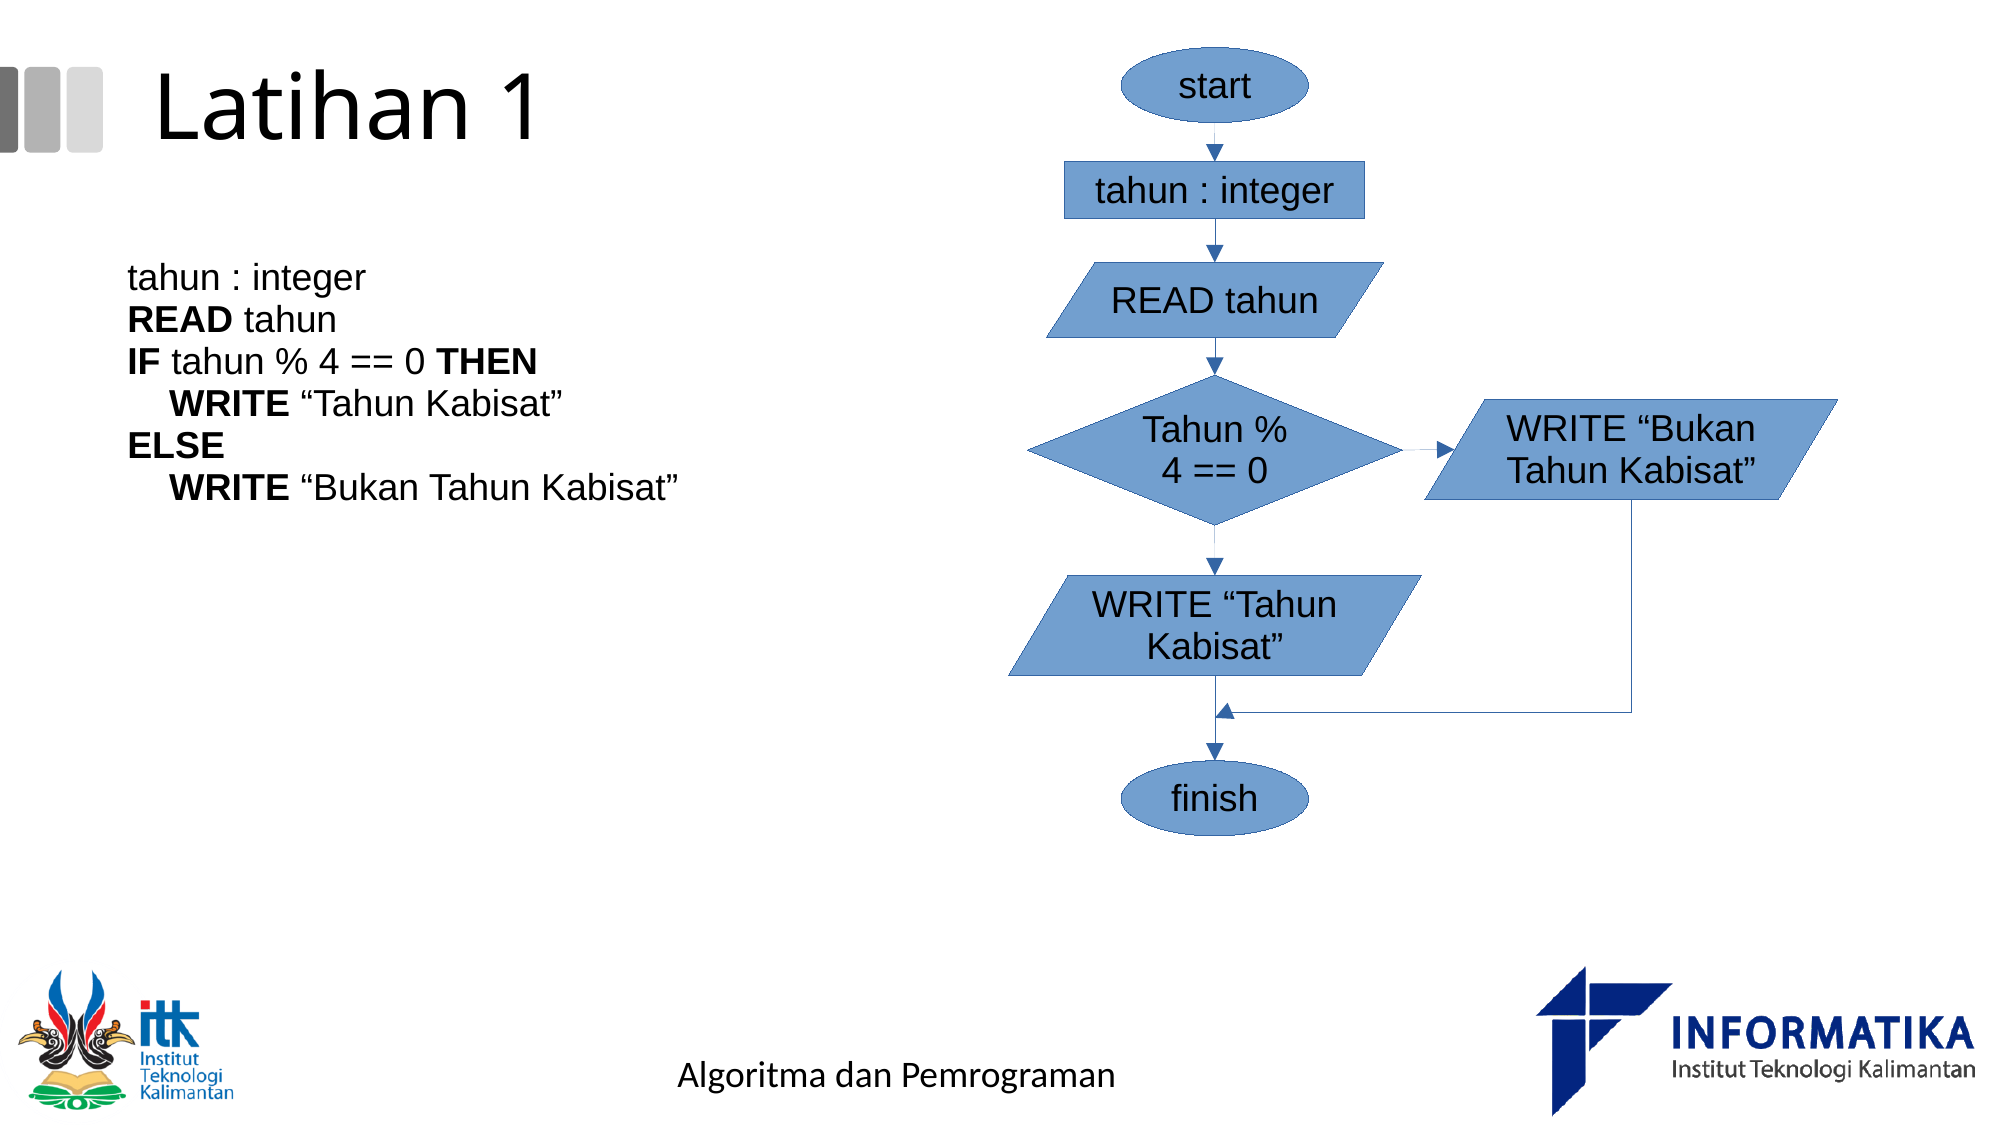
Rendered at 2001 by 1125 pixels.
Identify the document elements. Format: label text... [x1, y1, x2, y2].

text_box READ tahun [1046, 262, 1384, 338]
text_box finish [1121, 760, 1309, 836]
text_box Algoritma dan Pemrograman [662, 1042, 1338, 1103]
text_box Tahun % 4 == 0 [1027, 375, 1402, 525]
text_box tahun : integer READ tahun IF tahun % 4 == 0 THEN WRITE “Tahun Kabisat” ELSE WRITE “Bukan Tahun Kabisat” [112, 249, 976, 517]
text_box start [1121, 47, 1309, 123]
text_box tahun : integer [1064, 161, 1365, 219]
text_box WRITE “Tahun Kabisat” [1008, 575, 1422, 676]
picture [0, 935, 252, 1125]
text_box Latihan 1 [137, 1, 1863, 219]
text_box WRITE “Bukan Tahun Kabisat” [1424, 399, 1838, 500]
picture [1534, 965, 1976, 1118]
